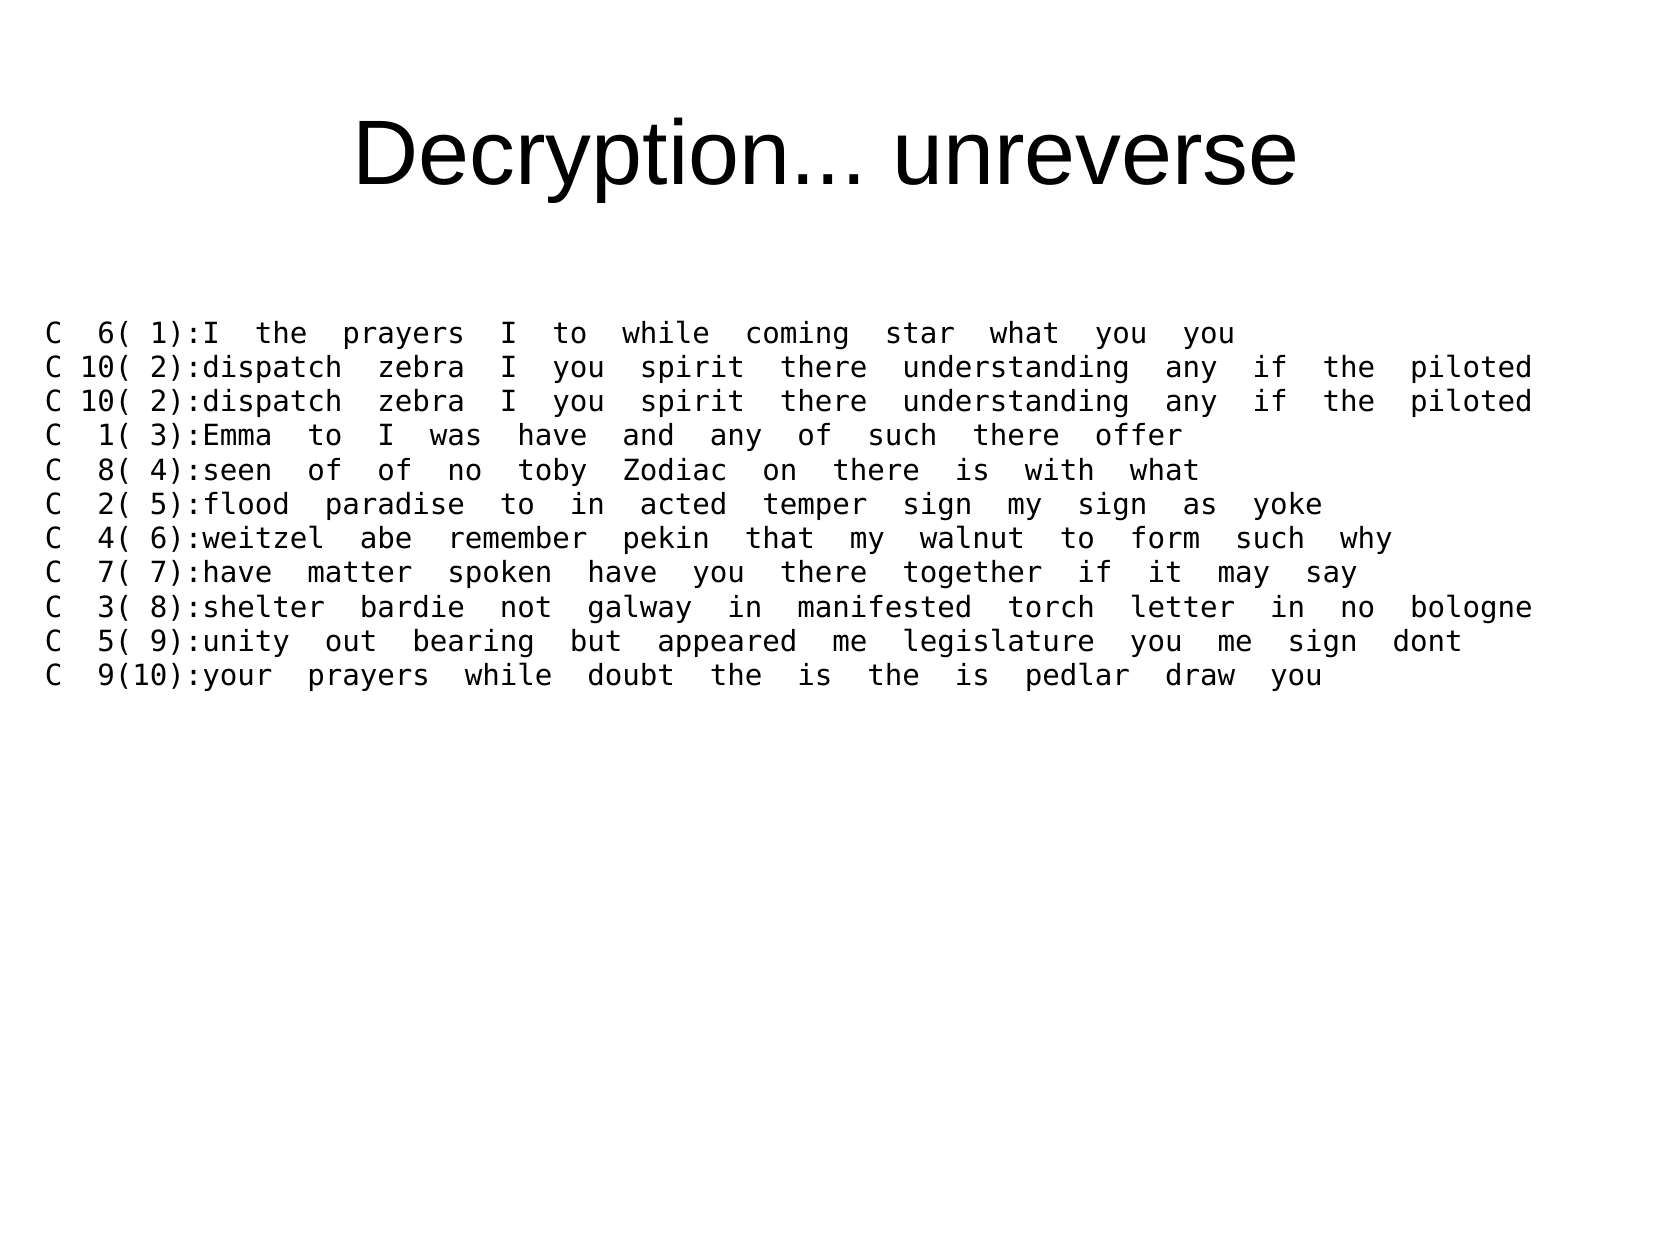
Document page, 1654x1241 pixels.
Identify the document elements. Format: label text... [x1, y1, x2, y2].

title Decryption... unreverse [82, 49, 1571, 240]
text_box C 6( 1):I the prayers I to while coming star what you you C 10( 2):dispatch zebra I you spirit there understanding any if the piloted C 10( 2):dispatch zebra I you spirit there understanding any if the piloted C 1( 3):Emma to I was have and any of such there offer C 8( 4):seen of of no toby Zodiac on there is with what C 2( 5):flood paradise to in acted temper sign my sign as yoke C 4( 6):weitzel abe remember pekin that my walnut to form such why C 7( 7):have matter spoken have you there together if it may say C 3( 8):shelter bardie not galway in manifested torch letter in no bologne C 5( 9):unity out bearing but appeared me legislature you me sign dont C 9(10):your prayers while doubt the is the is pedlar draw you [30, 240, 1654, 735]
